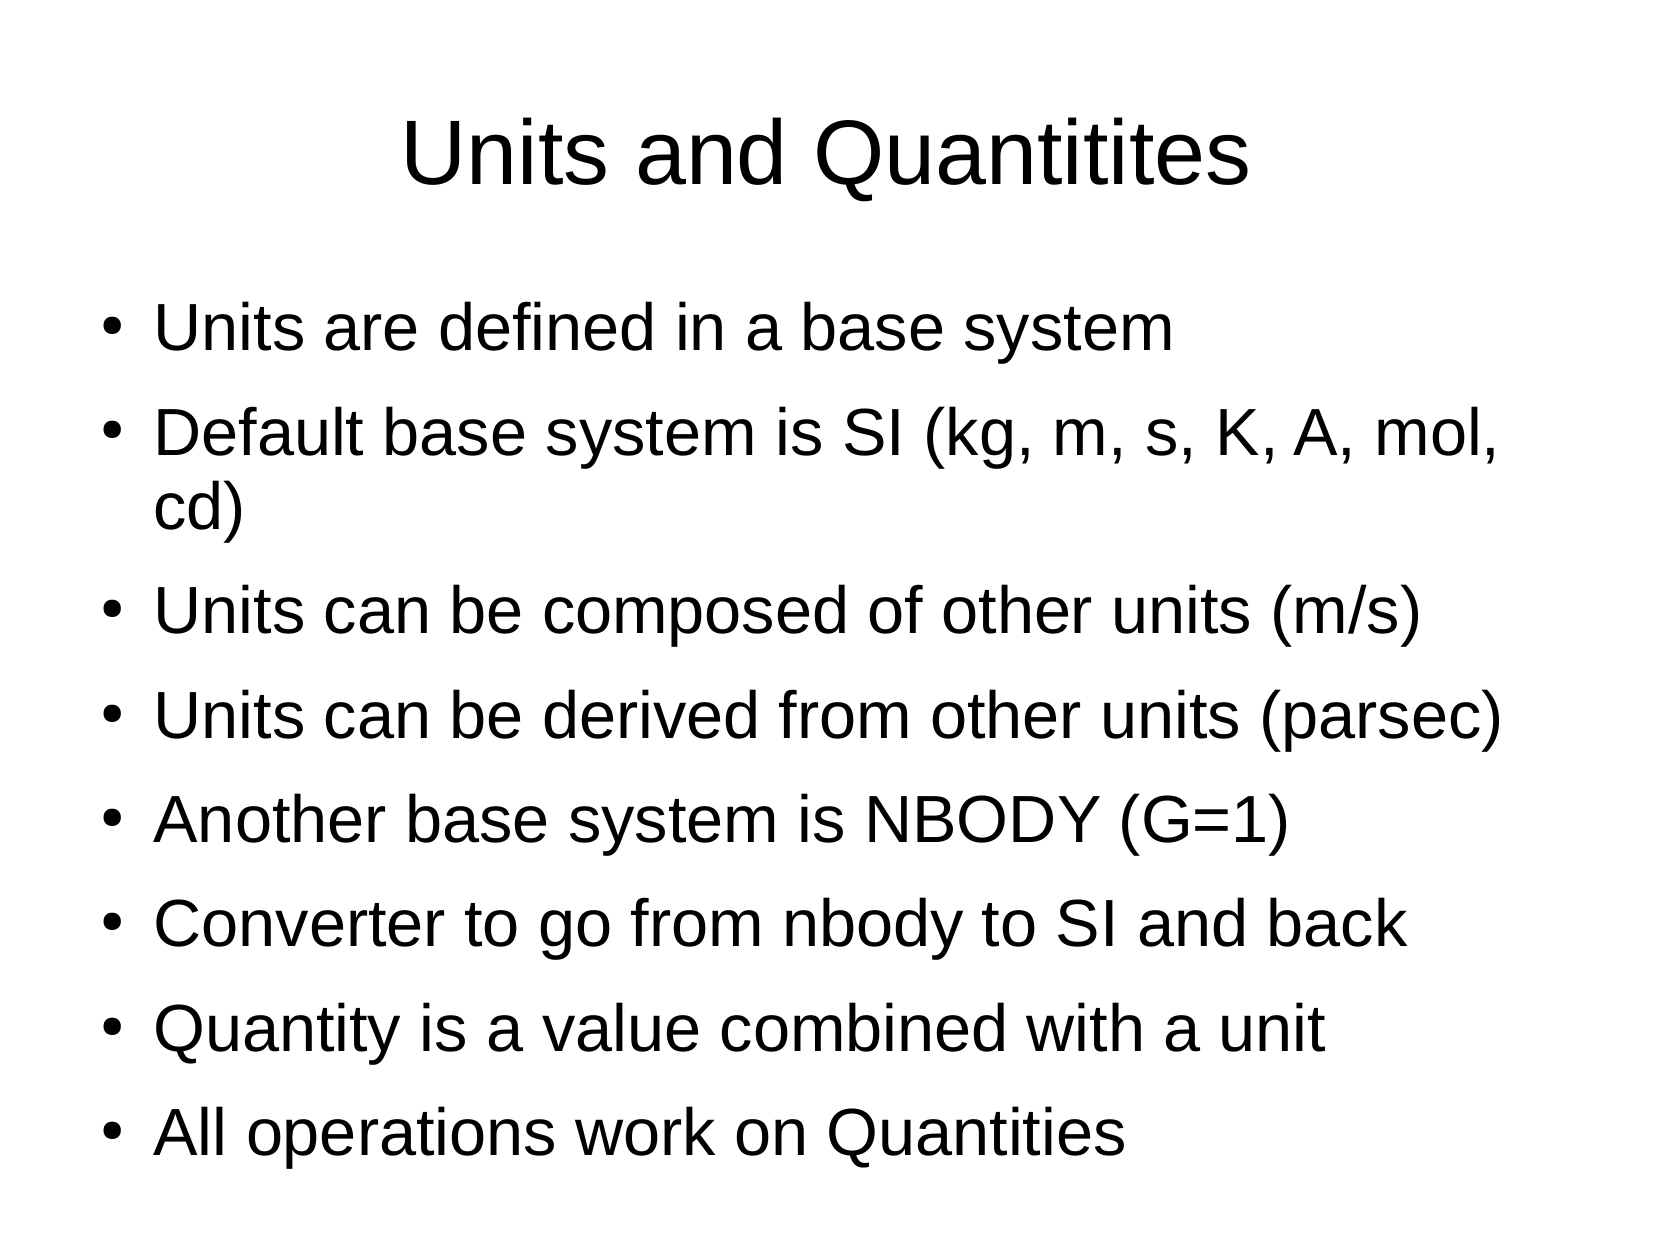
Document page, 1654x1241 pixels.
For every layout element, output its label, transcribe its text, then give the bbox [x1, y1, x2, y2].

list Units are defined in a base system Default base system is SI (kg, m, s, K, A, mol, cd) Units can be composed of other units (m/s) Units can be derived from other units (parsec) Another base system is NBODY (G=1) Converter to go from nbody to SI and back Quantity is a value combined with a unit All operations work on Quantities [82, 290, 1571, 1168]
title Units and Quantitites [82, 49, 1571, 257]
